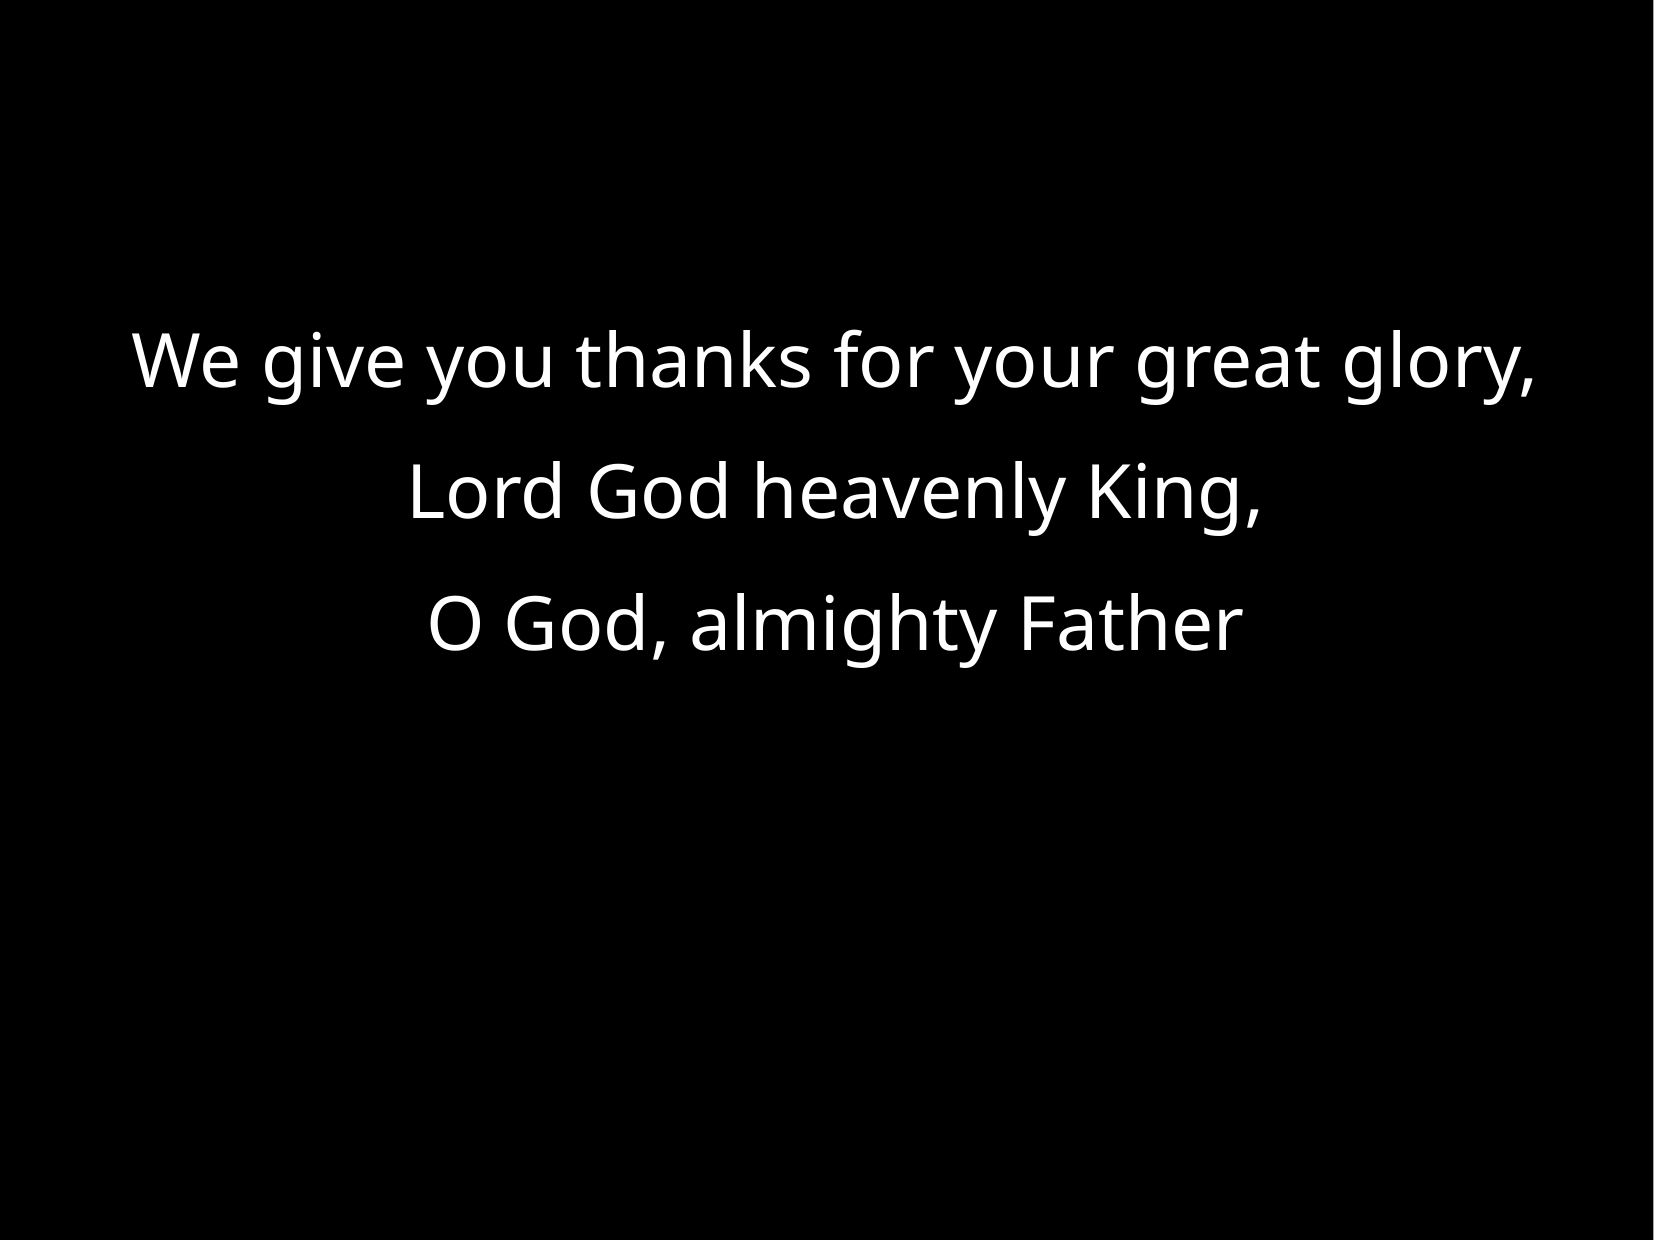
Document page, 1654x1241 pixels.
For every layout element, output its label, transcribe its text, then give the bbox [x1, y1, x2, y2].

list We give you thanks for your great glory, Lord God heavenly King, O God, almighty Father [0, 307, 1654, 1027]
